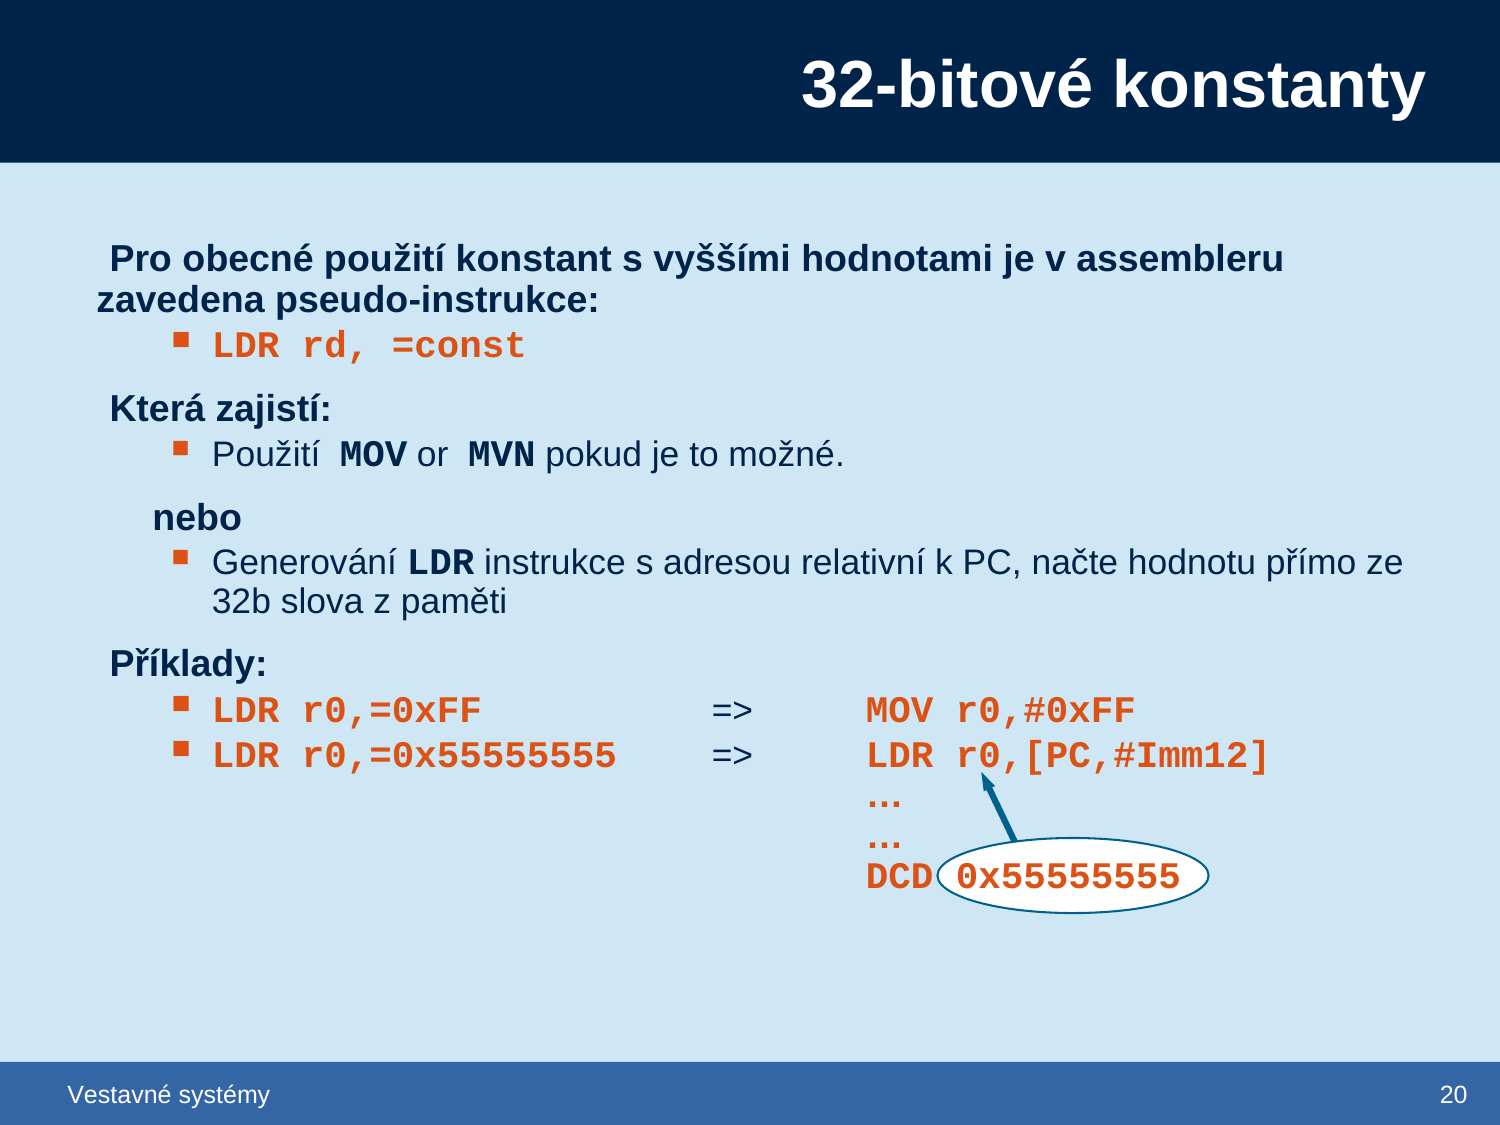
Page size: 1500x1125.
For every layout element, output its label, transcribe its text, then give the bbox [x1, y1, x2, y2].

list Pro obecné použití konstant s vyššími hodnotami je v assembleru zavedena pseudo-instrukce: LDR rd, =const Která zajistí: Použití MOV or MVN pokud je to možné. nebo Generování LDR instrukce s adresou relativní k PC, načte hodnotu přímo ze 32b slova z paměti Příklady: LDR r0,=0xFF => MOV r0,#0xFF LDR r0,=0x55555555 => LDR r0,[PC,#Imm12] … … DCD 0x55555555 [58, 206, 1443, 994]
title 32-bitové konstanty [324, 0, 1443, 163]
